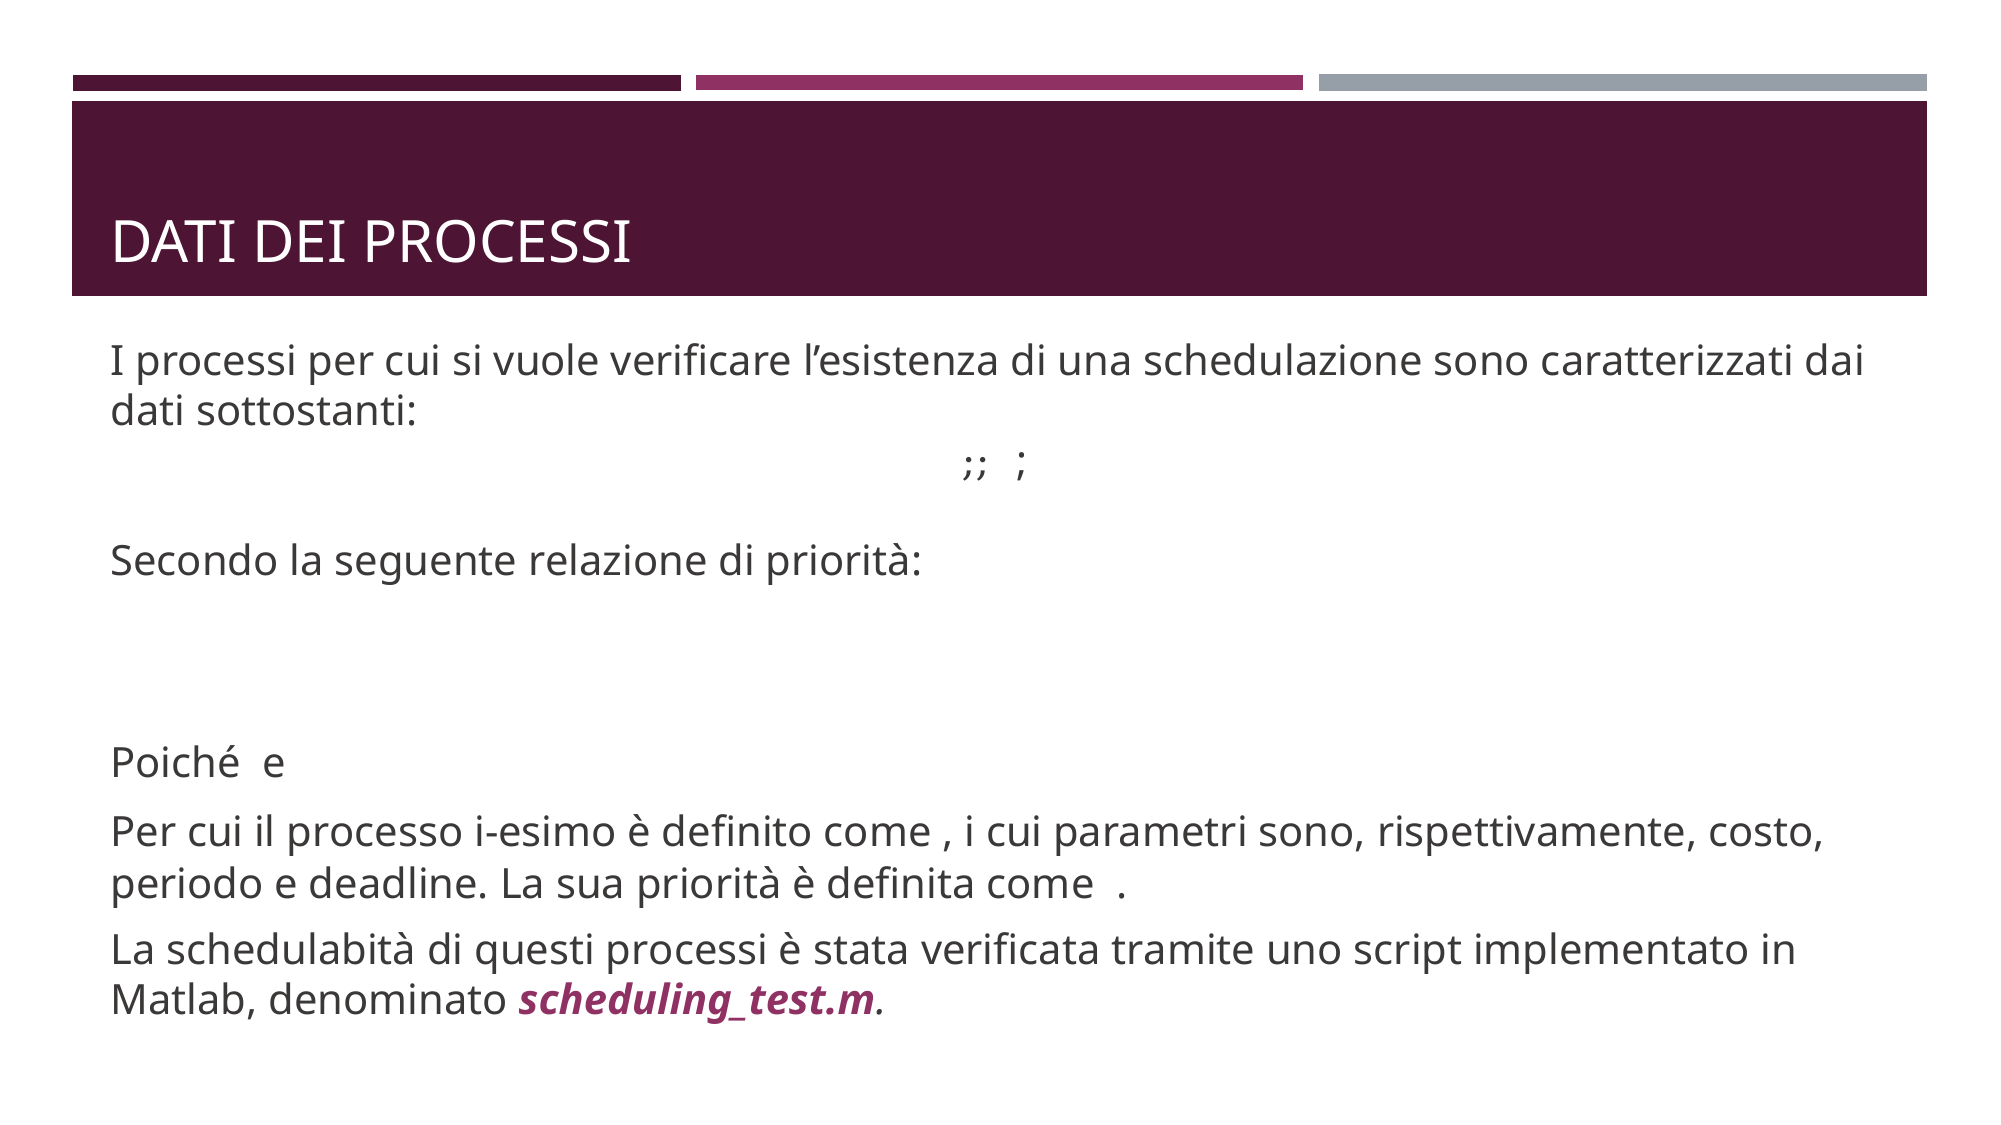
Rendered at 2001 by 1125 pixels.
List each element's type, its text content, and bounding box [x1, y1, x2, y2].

title Dati dei processi [95, 115, 1905, 282]
text_box I processi per cui si vuole verificare l’esistenza di una schedulazione sono caratterizzati dai dati sottostanti: ;; ; Secondo la seguente relazione di priorità: Poiché e Per cui il processo i-esimo è definito come , i cui parametri sono, rispettivamente, costo, periodo e deadline. La sua priorità è definita come . La schedulabità di questi processi è stata verificata tramite uno script implementato in Matlab, denominato scheduling_test.m. [95, 326, 1905, 1067]
